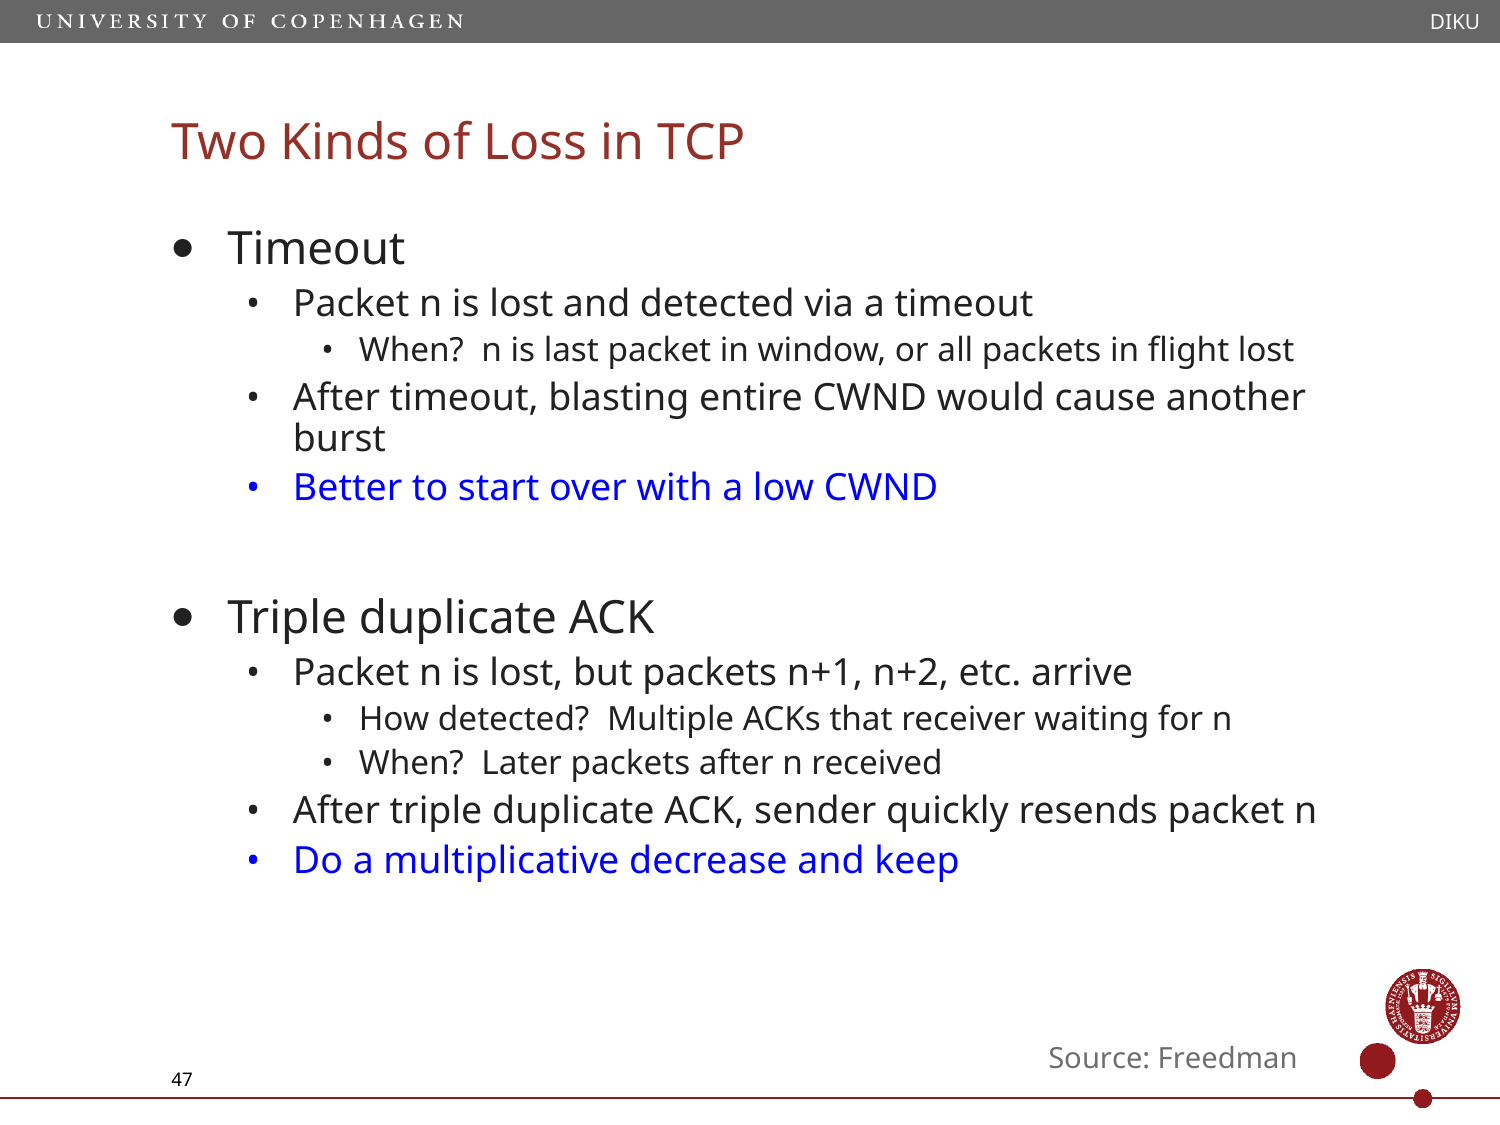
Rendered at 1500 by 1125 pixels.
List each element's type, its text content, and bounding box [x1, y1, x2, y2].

text_box DIKU [469, 0, 1495, 43]
text_box <number> [171, 1067, 522, 1092]
text_box Source: Freedman [1033, 1031, 1341, 1083]
list Timeout Packet n is lost and detected via a timeout When? n is last packet in window, or all packets in flight lost After timeout, blasting entire CWND would cause another burst Better to start over with a low CWND Triple duplicate ACK Packet n is lost, but packets n+1, n+2, etc. arrive How detected? Multiple ACKs that receiver waiting for n When? Later packets after n received After triple duplicate ACK, sender quickly resends packet n Do a multiplicative decrease and keep [171, 225, 1329, 900]
picture [0, 910, 1500, 1122]
title Two Kinds of Loss in TCP [171, 75, 1329, 171]
